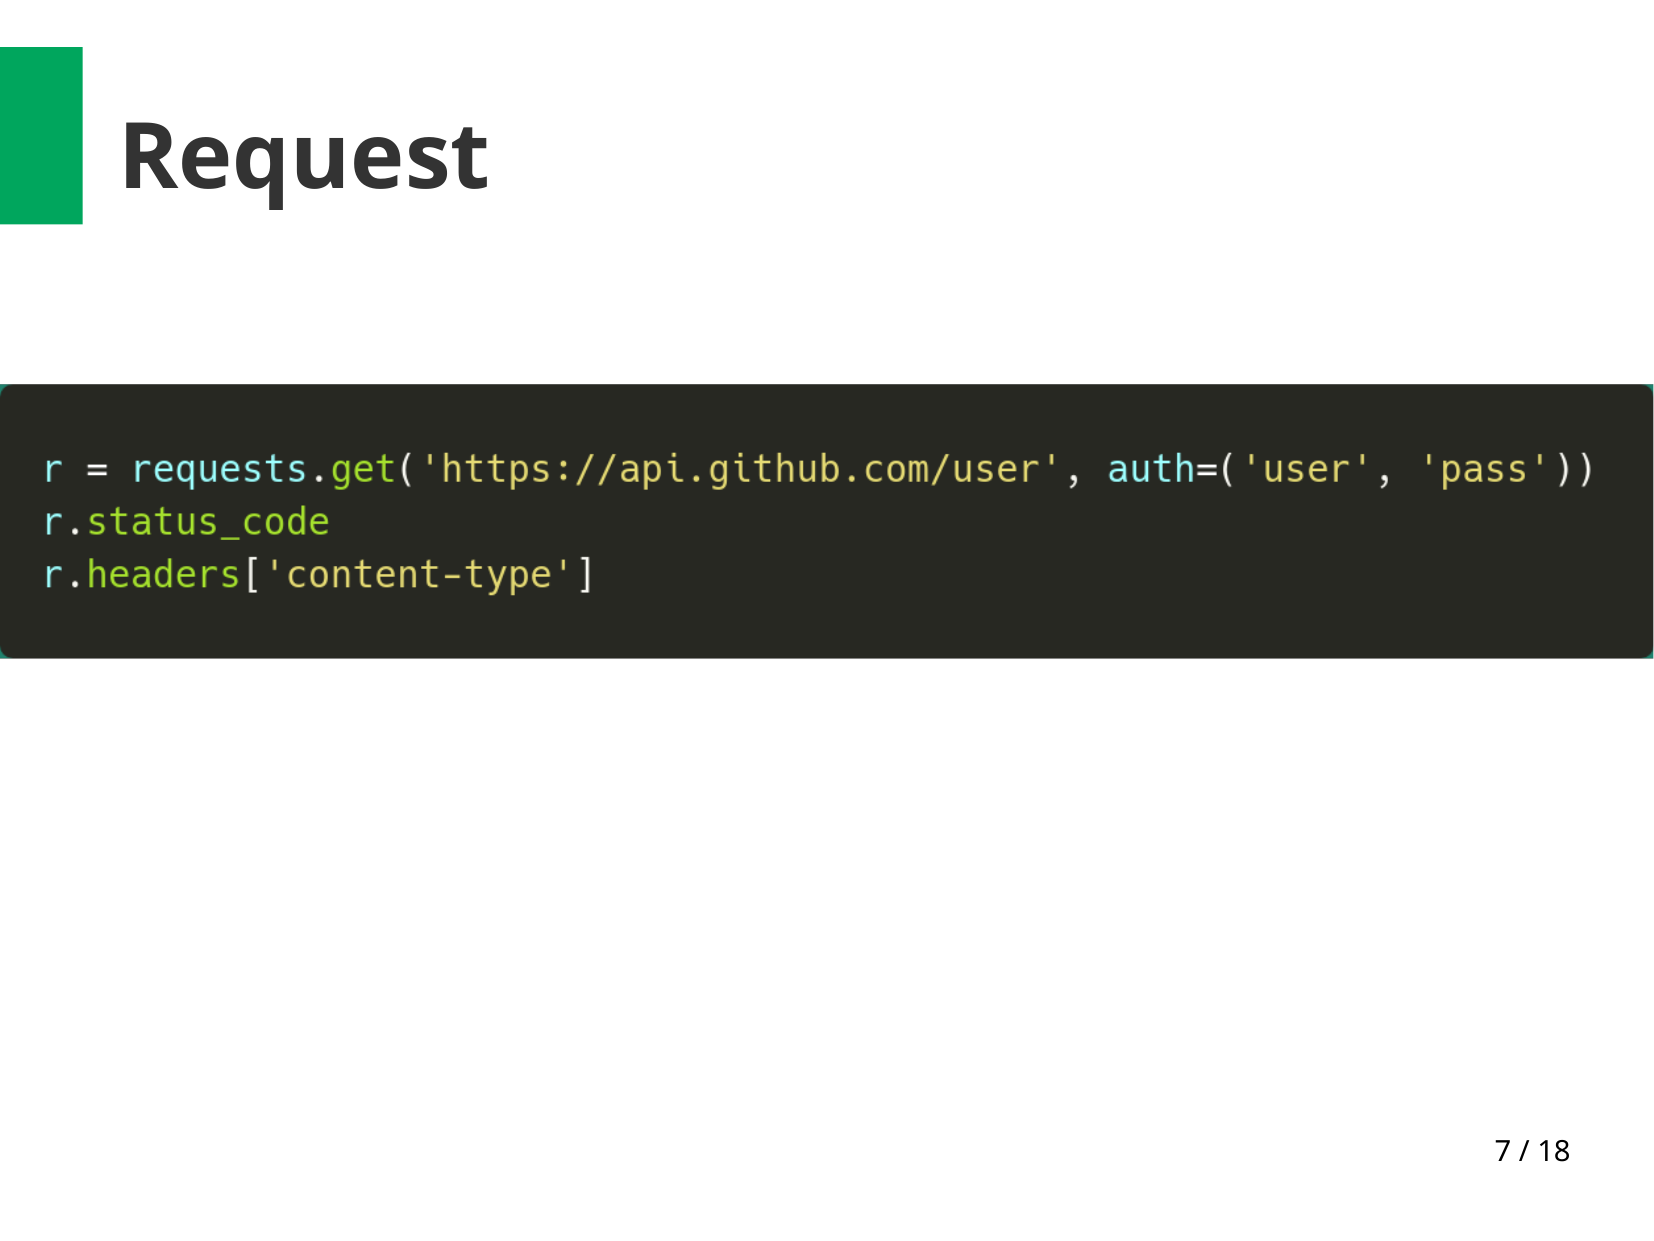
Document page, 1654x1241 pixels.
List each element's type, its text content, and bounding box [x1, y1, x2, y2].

picture [0, 383, 1654, 661]
title Request [118, 49, 1571, 257]
